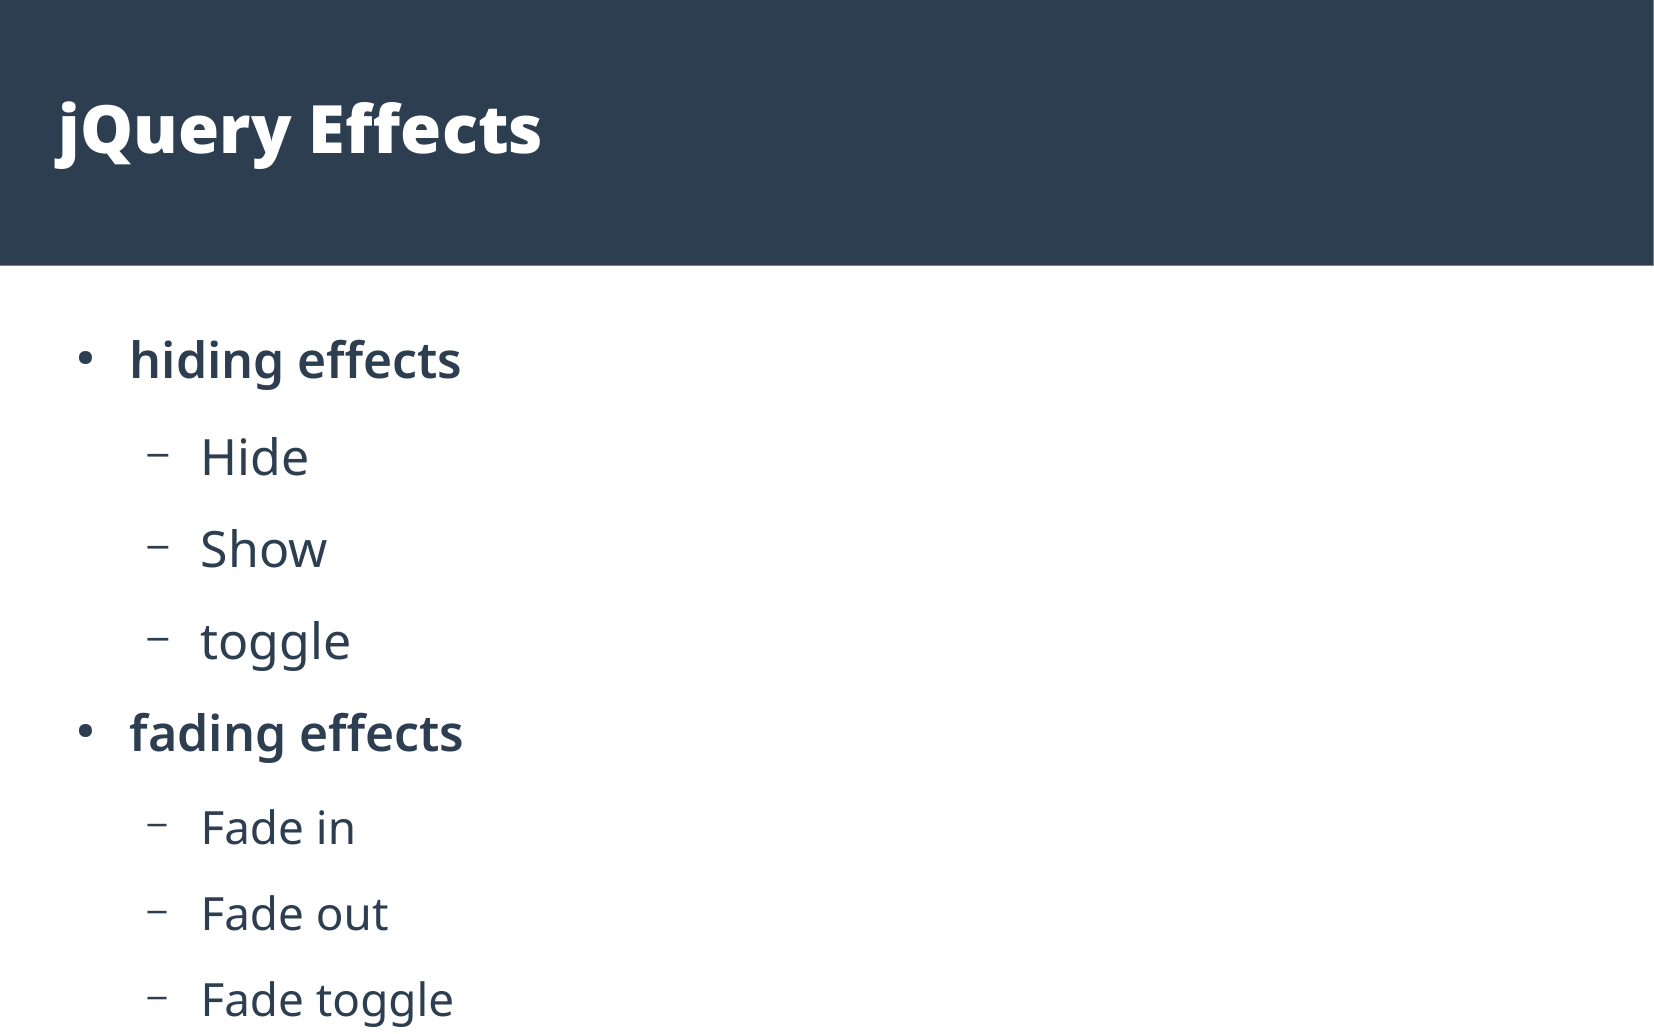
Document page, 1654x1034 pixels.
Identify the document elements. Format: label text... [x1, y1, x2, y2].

list hiding effects Hide Show toggle fading effects Fade in Fade out Fade toggle [58, 324, 1595, 1034]
title jQuery Effects [58, 49, 1595, 207]
